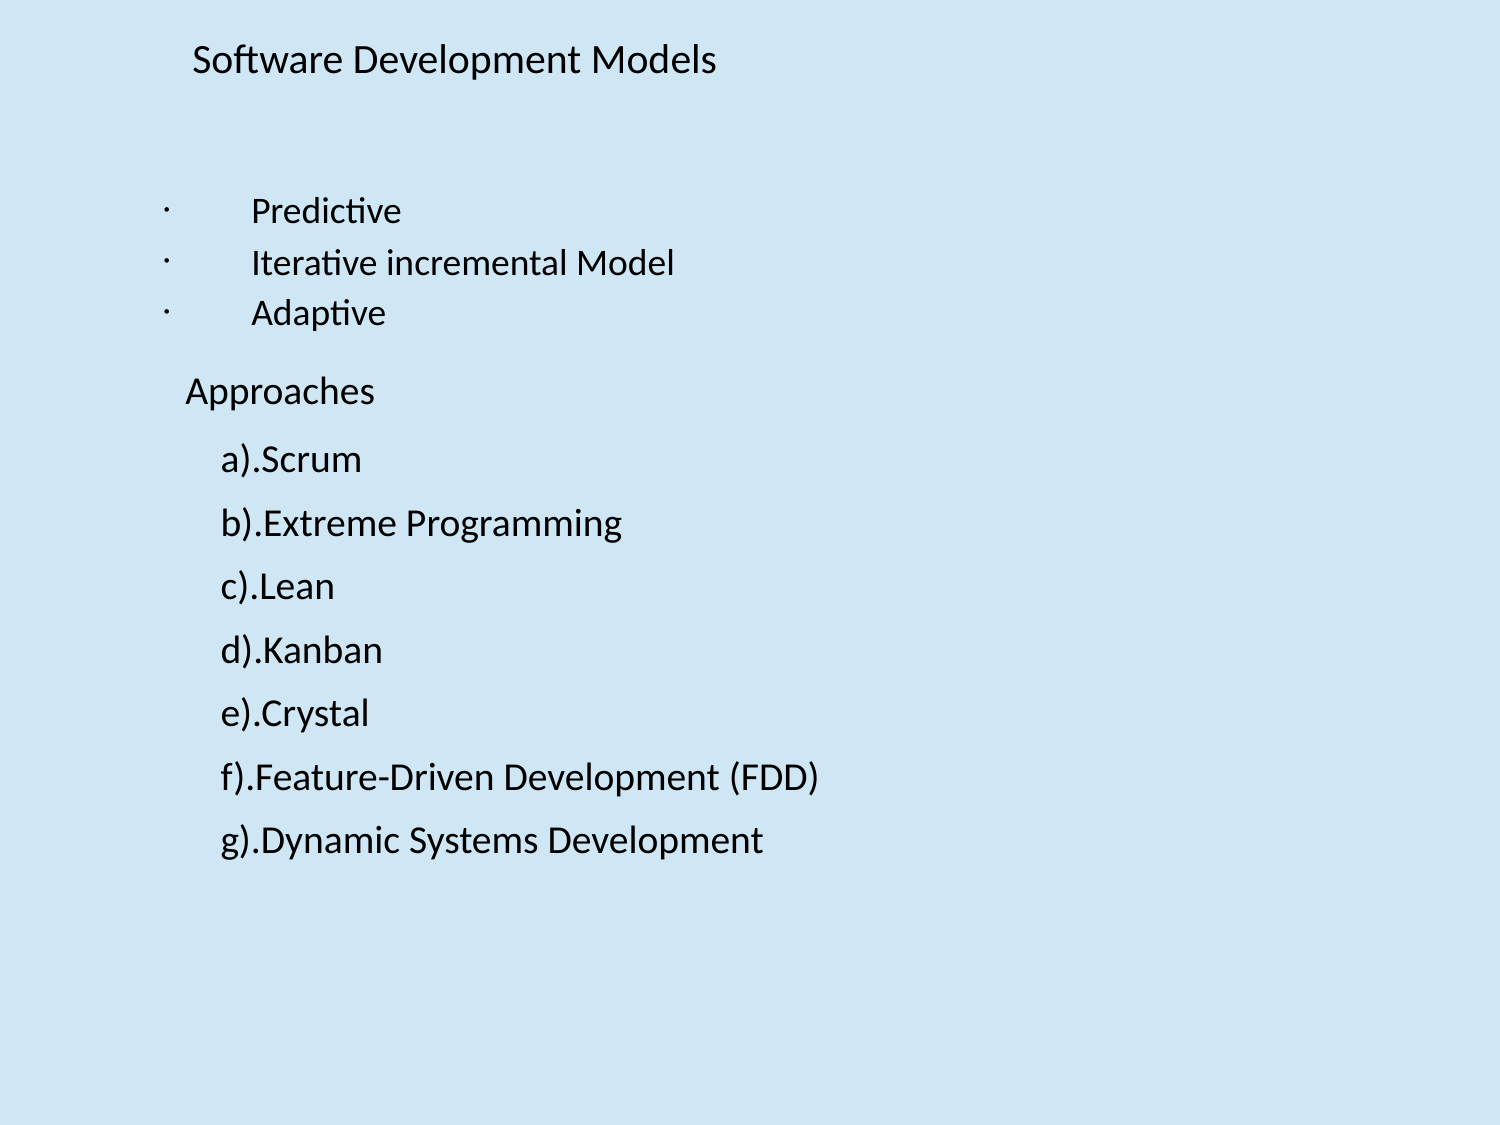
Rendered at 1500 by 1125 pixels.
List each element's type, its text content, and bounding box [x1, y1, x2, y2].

text_box Software Development Models [84, 24, 877, 90]
text_box Predictive Iterative incremental Model Adaptive Approaches a).Scrum b).Extreme Programming c).Lean d).Kanban e).Crystal f).Feature-Driven Development (FDD) g).Dynamic Systems Development [55, 184, 1419, 920]
